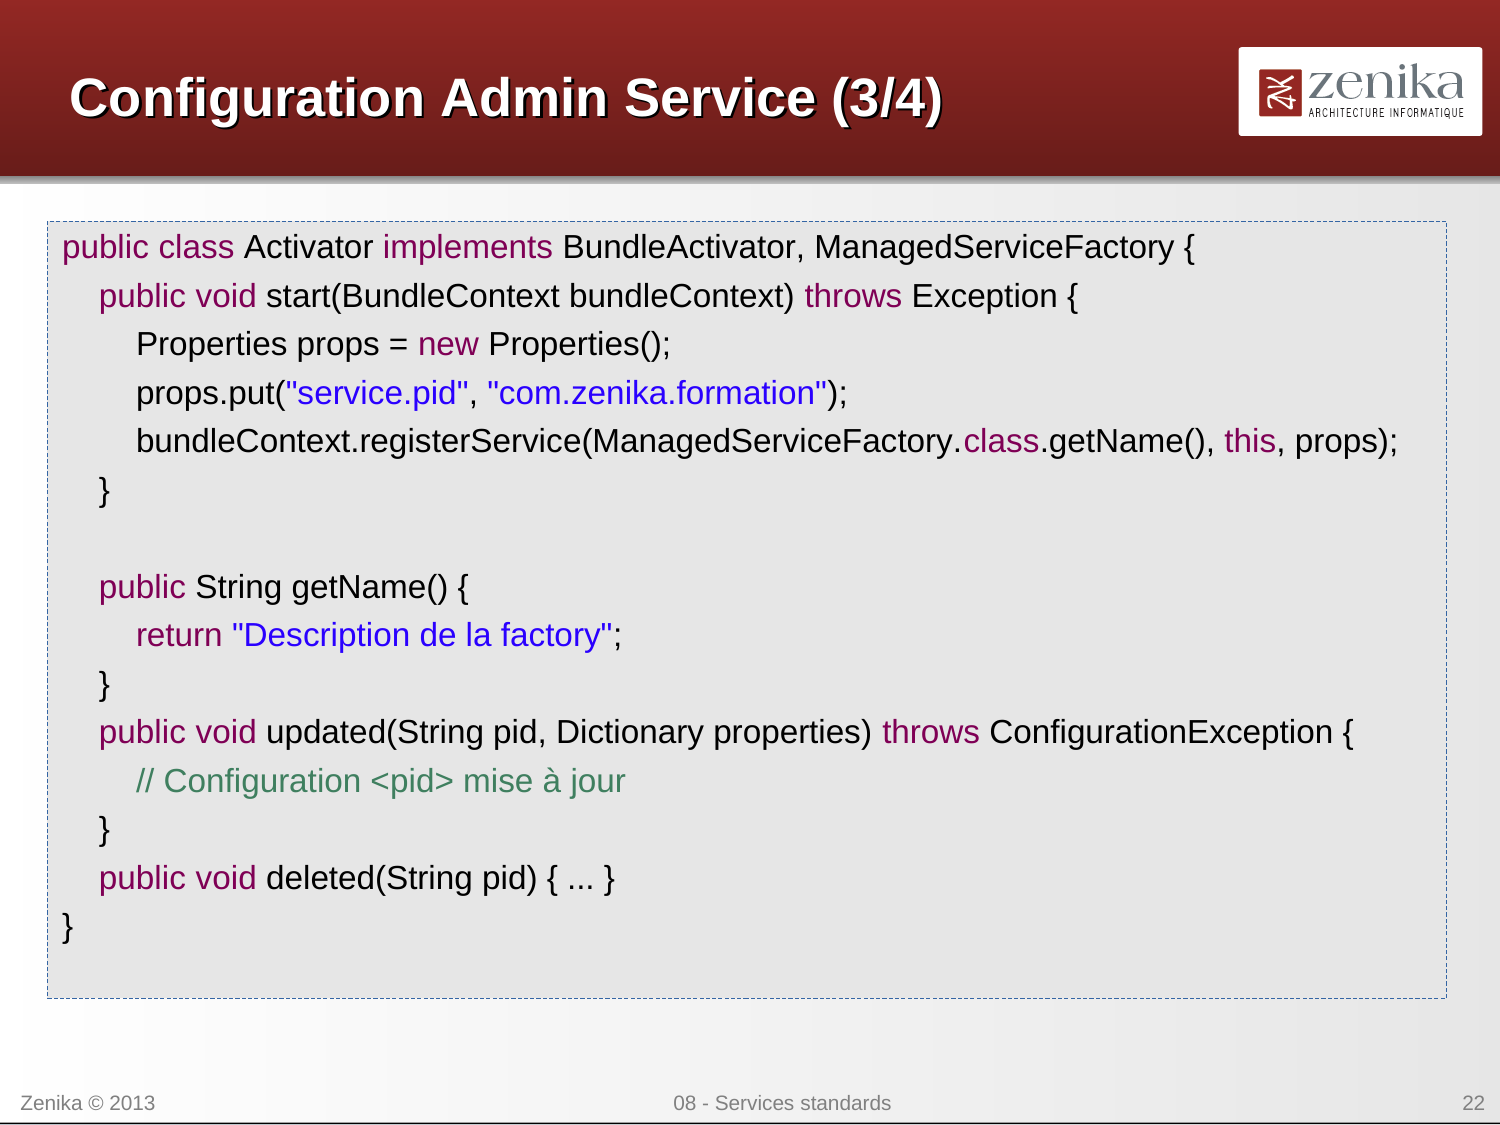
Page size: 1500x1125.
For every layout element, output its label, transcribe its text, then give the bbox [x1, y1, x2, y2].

picture [1257, 58, 1464, 125]
title Configuration Admin Service (3/4) [50, 15, 1206, 180]
list public class Activator implements BundleActivator, ManagedServiceFactory { public void start(BundleContext bundleContext) throws Exception { Properties props = new Properties(); props.put("service.pid", "com.zenika.formation"); bundleContext.registerService(ManagedServiceFactory.class.getName(), this, props); } public String getName() { return "Description de la factory"; } public void updated(String pid, Dictionary properties) throws ConfigurationException { // Configuration <pid> mise à jour } public void deleted(String pid) { ... } } [47, 221, 1447, 999]
